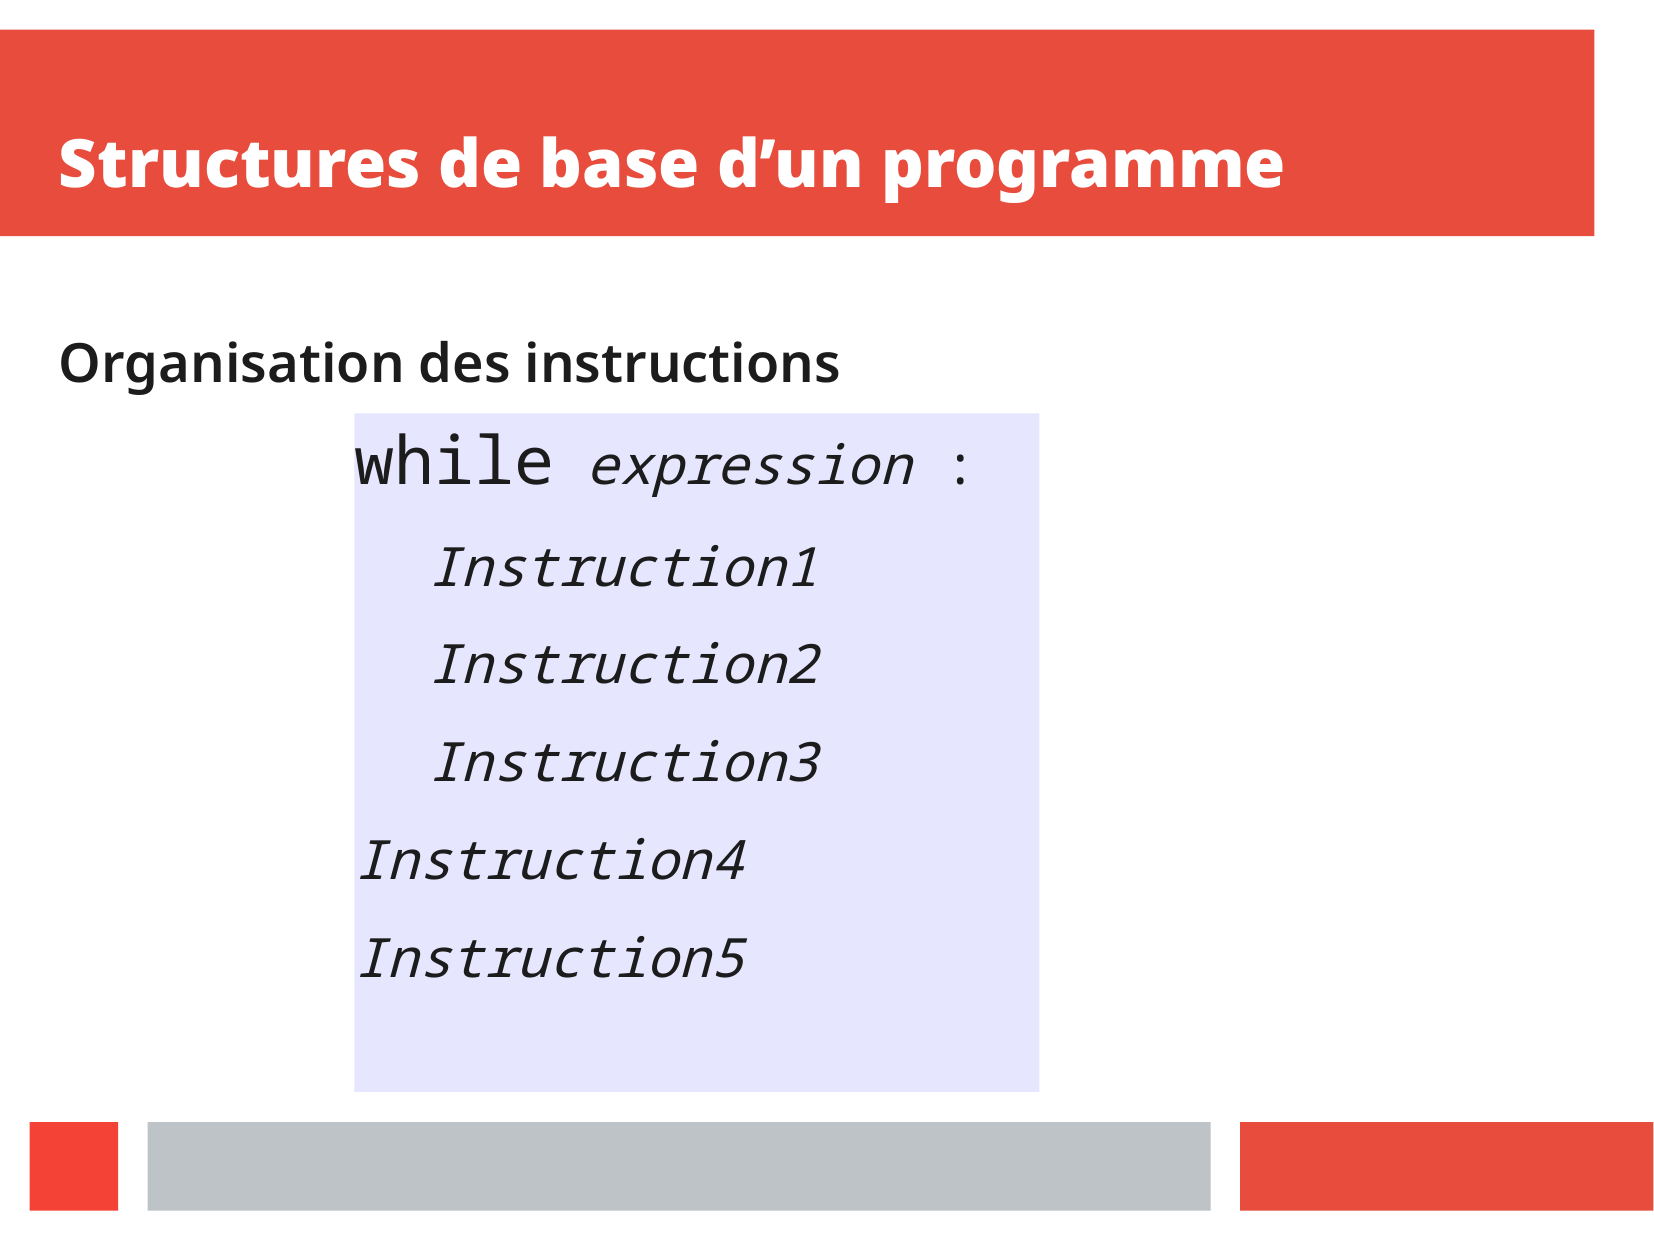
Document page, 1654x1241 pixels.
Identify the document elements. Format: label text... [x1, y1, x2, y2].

list while expression : Instruction1 Instruction2 Instruction3 Instruction4 Instruction5 [354, 413, 1040, 1092]
list Organisation des instructions [59, 324, 1565, 691]
title Structures de base d’un programme [59, 59, 1595, 207]
